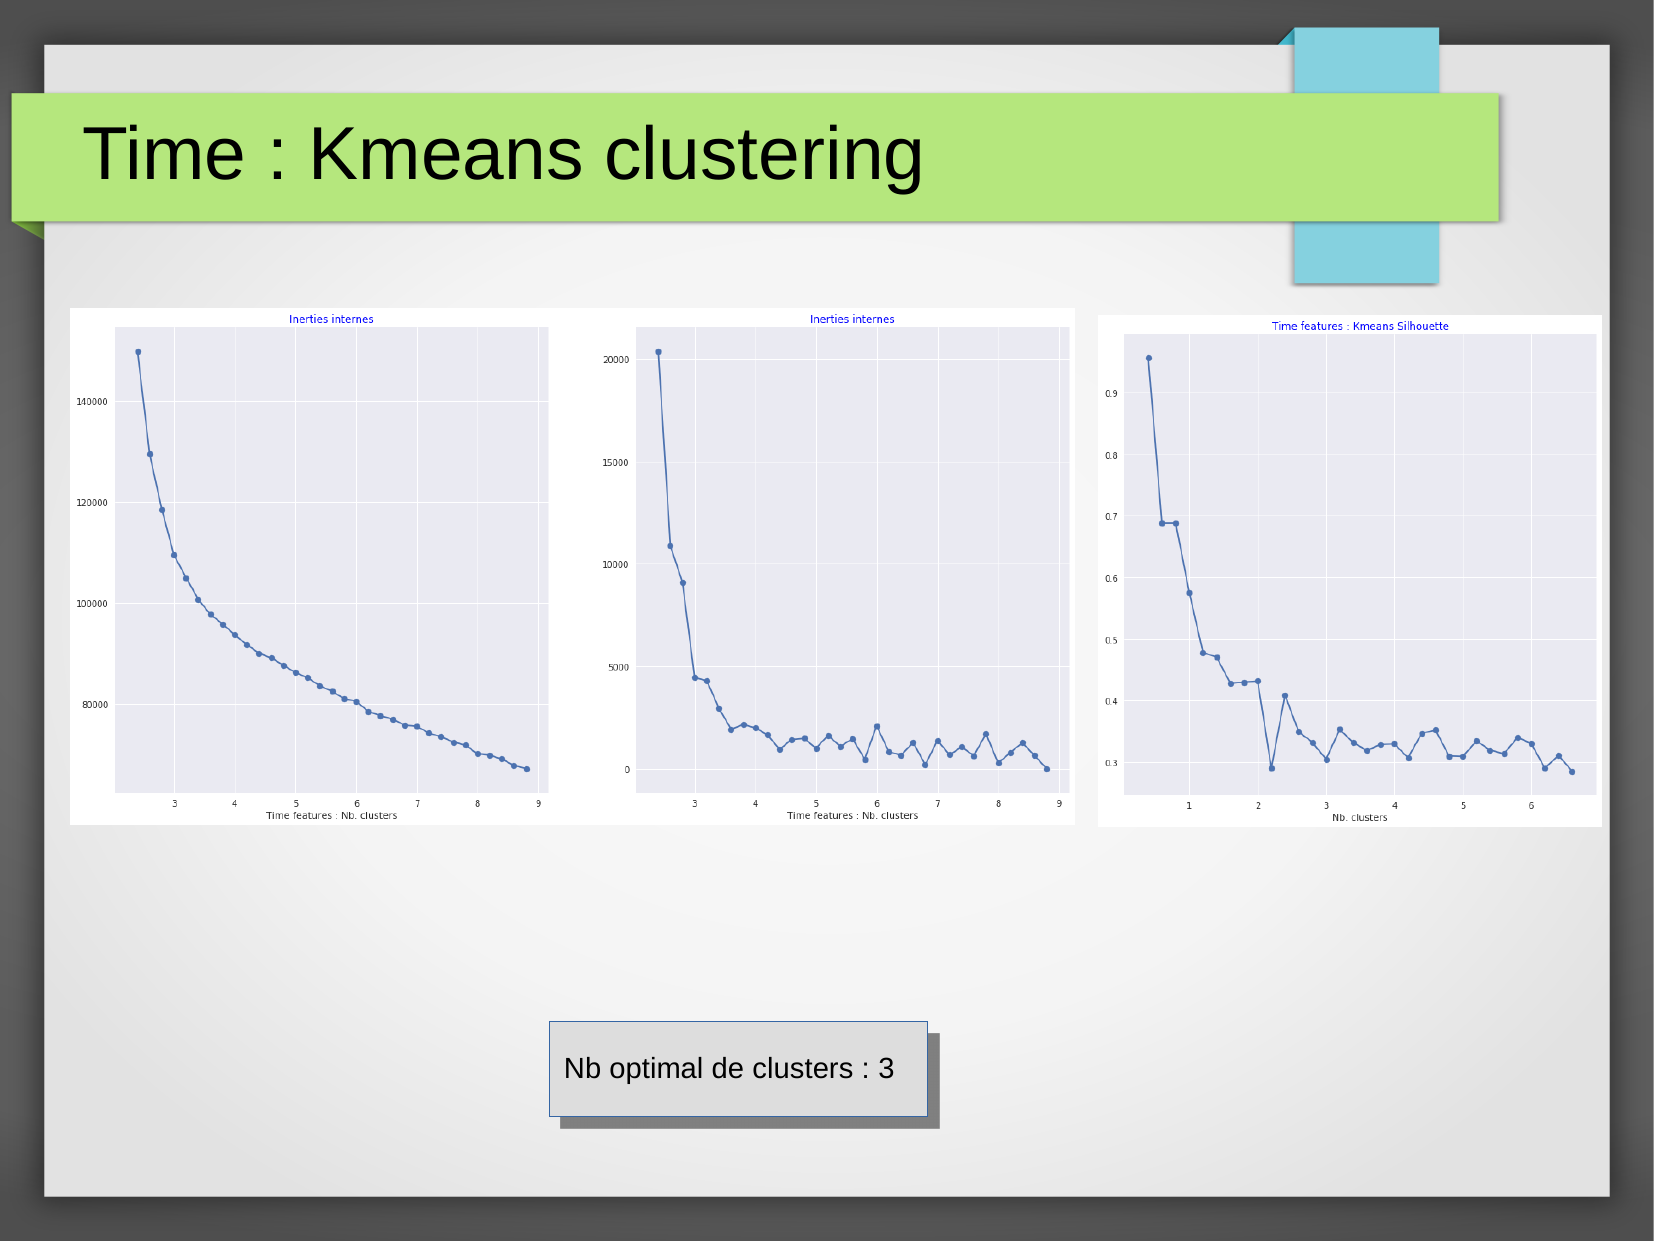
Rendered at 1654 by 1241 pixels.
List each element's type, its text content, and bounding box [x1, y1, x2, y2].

text_box Nb optimal de clusters : 3 [549, 1021, 928, 1117]
picture [0, 0, 1654, 1241]
title Time : Kmeans clustering [82, 94, 1477, 213]
